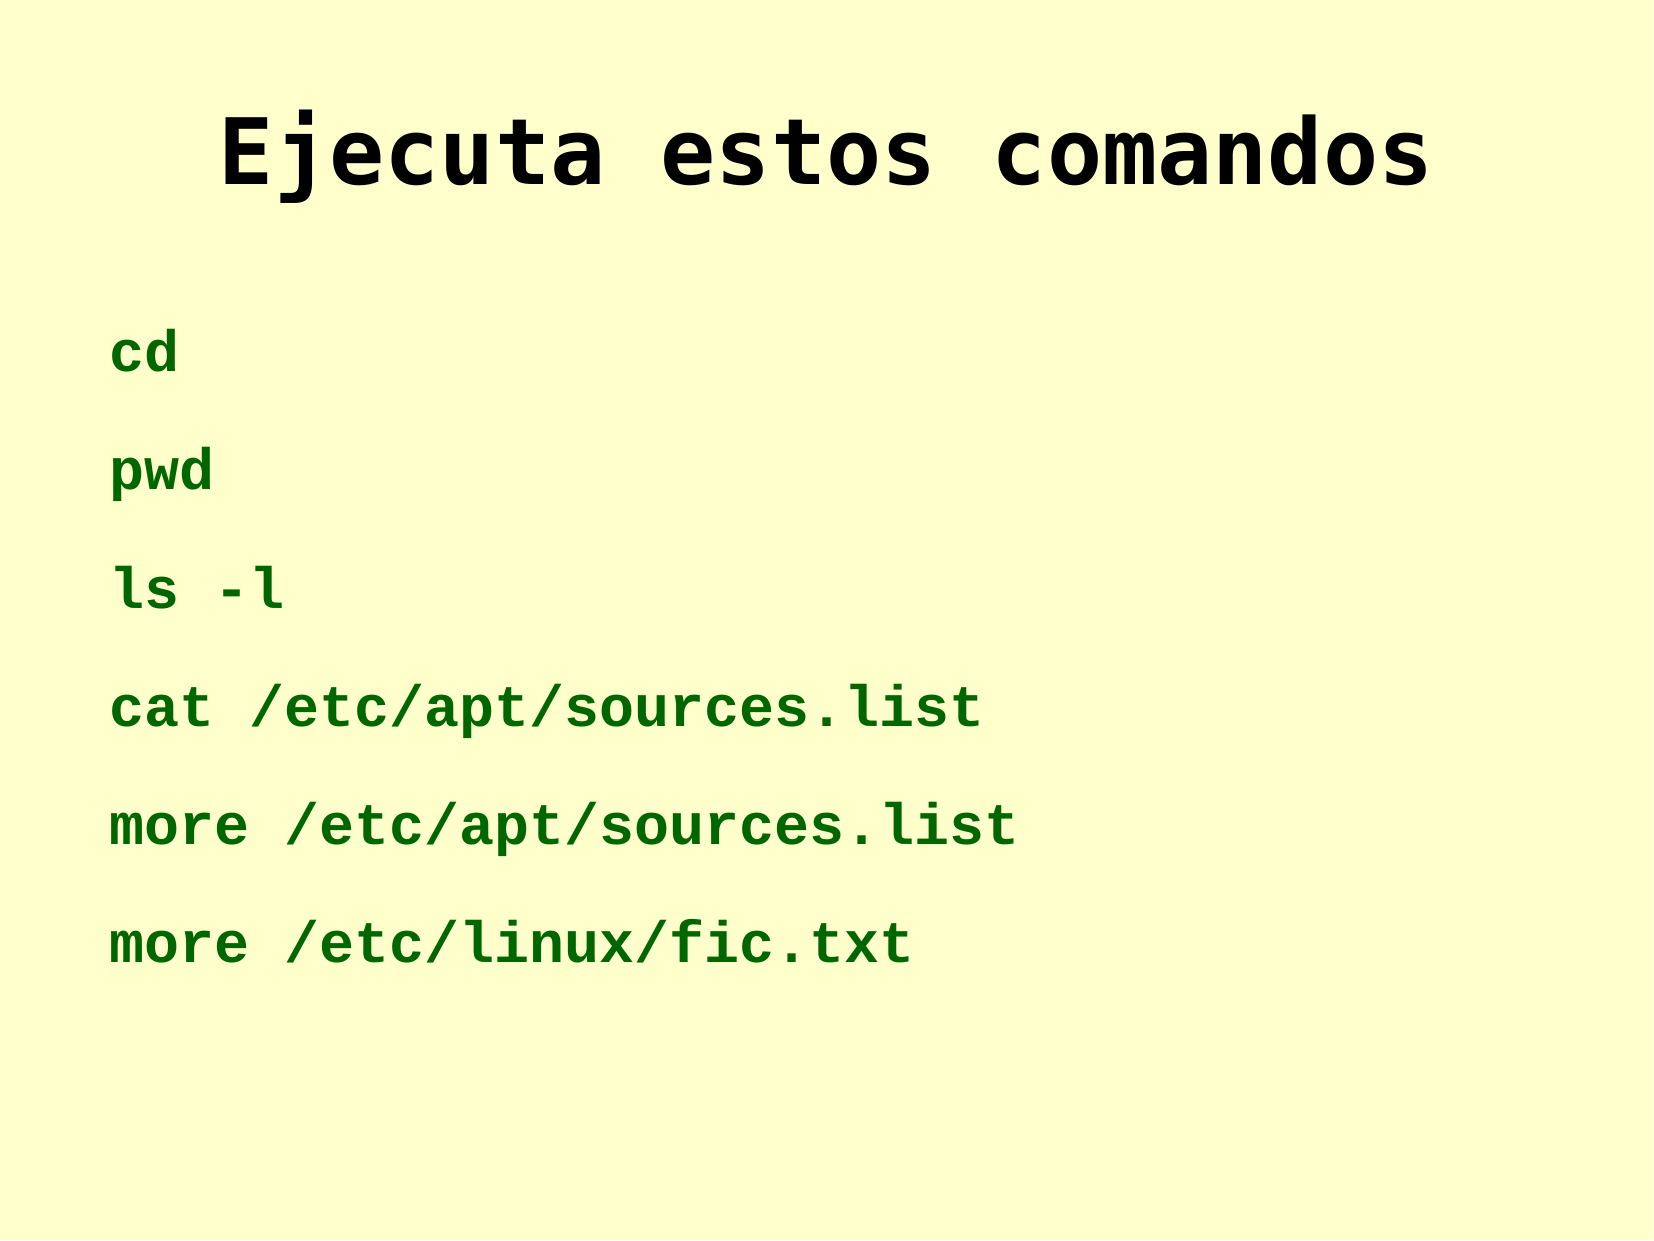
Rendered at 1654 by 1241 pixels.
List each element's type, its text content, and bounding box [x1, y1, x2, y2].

text_box cat /etc/apt/sources.list [94, 670, 1548, 788]
title Ejecuta estos comandos [82, 49, 1571, 257]
text_box more /etc/apt/sources.list [94, 788, 1548, 906]
text_box ls -l [94, 556, 1548, 670]
text_box cd [94, 316, 1548, 434]
text_box pwd [94, 434, 1548, 556]
text_box more /etc/linux/fic.txt [94, 906, 1548, 1028]
